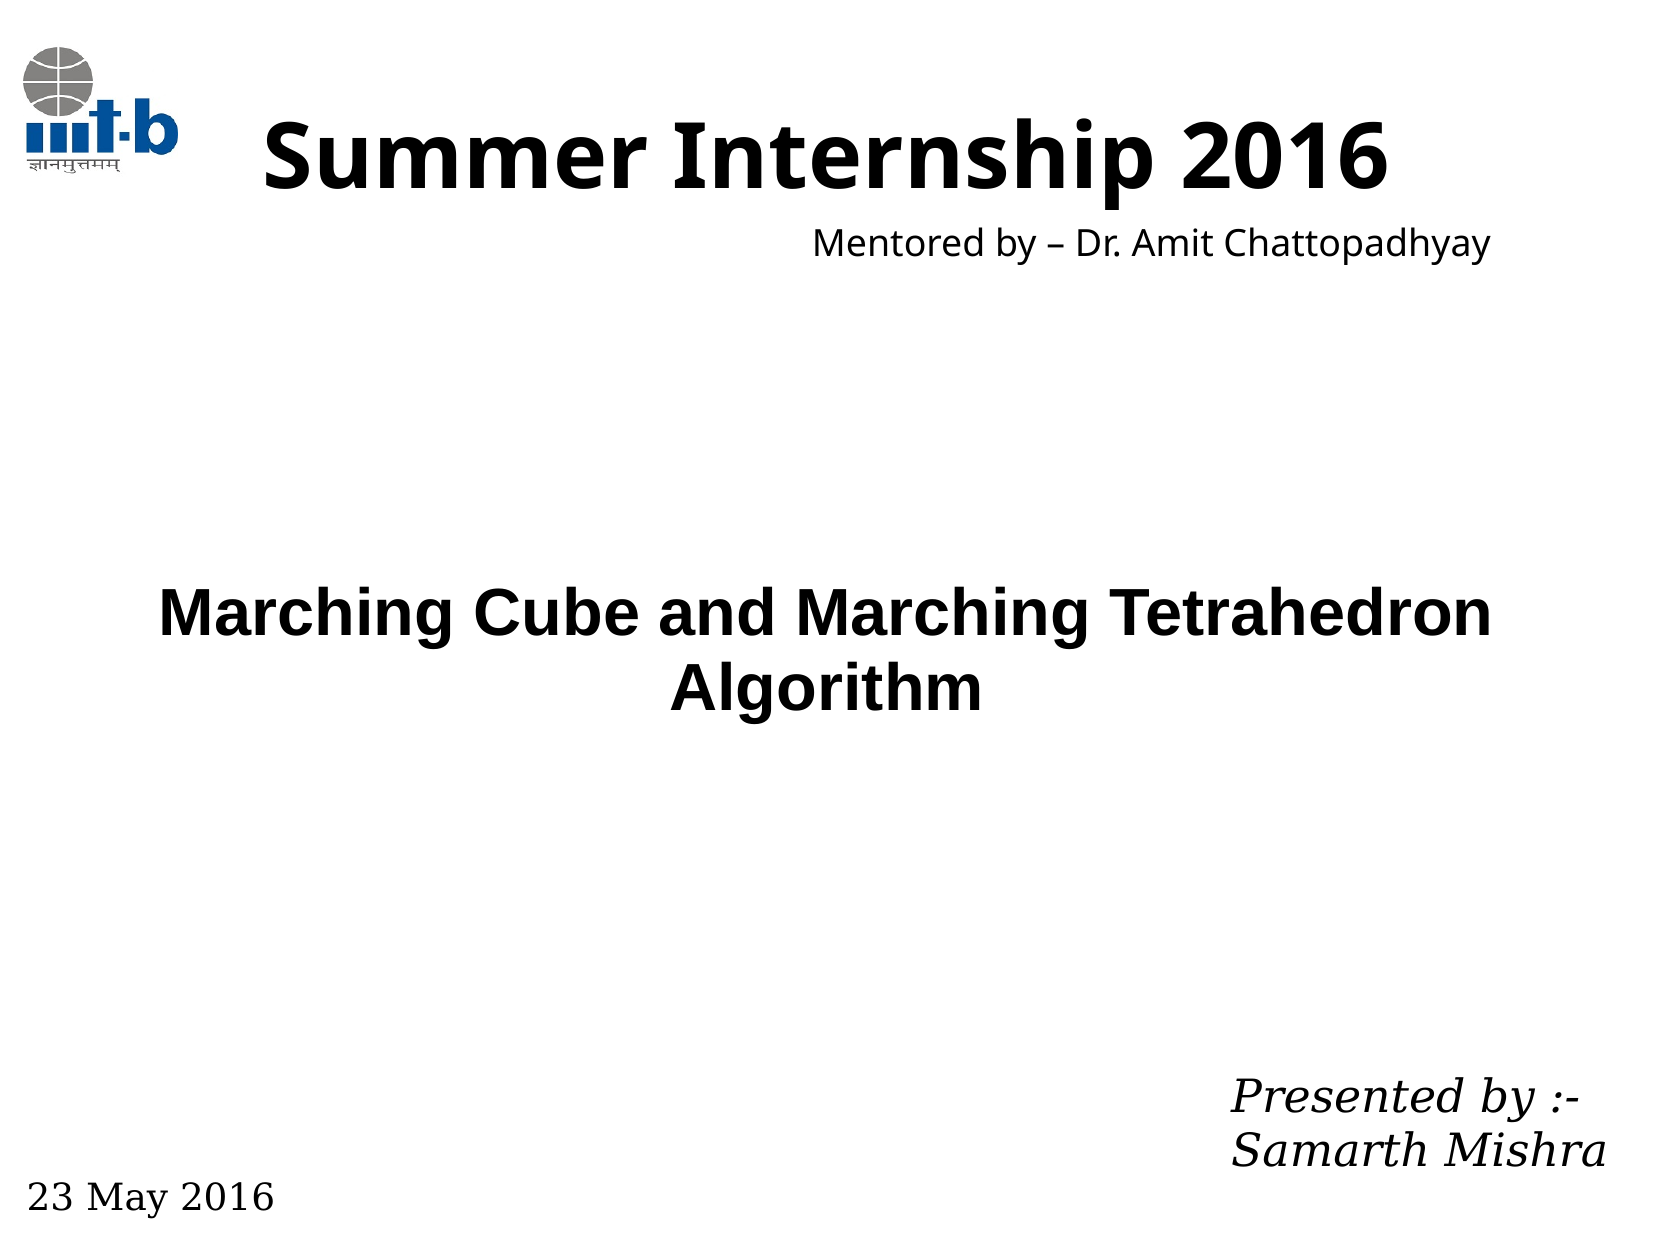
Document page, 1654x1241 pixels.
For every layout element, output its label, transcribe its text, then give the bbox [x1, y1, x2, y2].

text_box Presented by :- Samarth Mishra [1216, 1062, 1642, 1229]
picture [23, 35, 178, 189]
title Mentored by – Dr. Amit Chattopadhyay [649, 177, 1654, 308]
title Summer Internship 2016 [82, 49, 1571, 257]
subtitle Marching Cube and Marching Tetrahedron Algorithm [82, 290, 1571, 1010]
text_box 23 May 2016 [11, 1168, 438, 1241]
